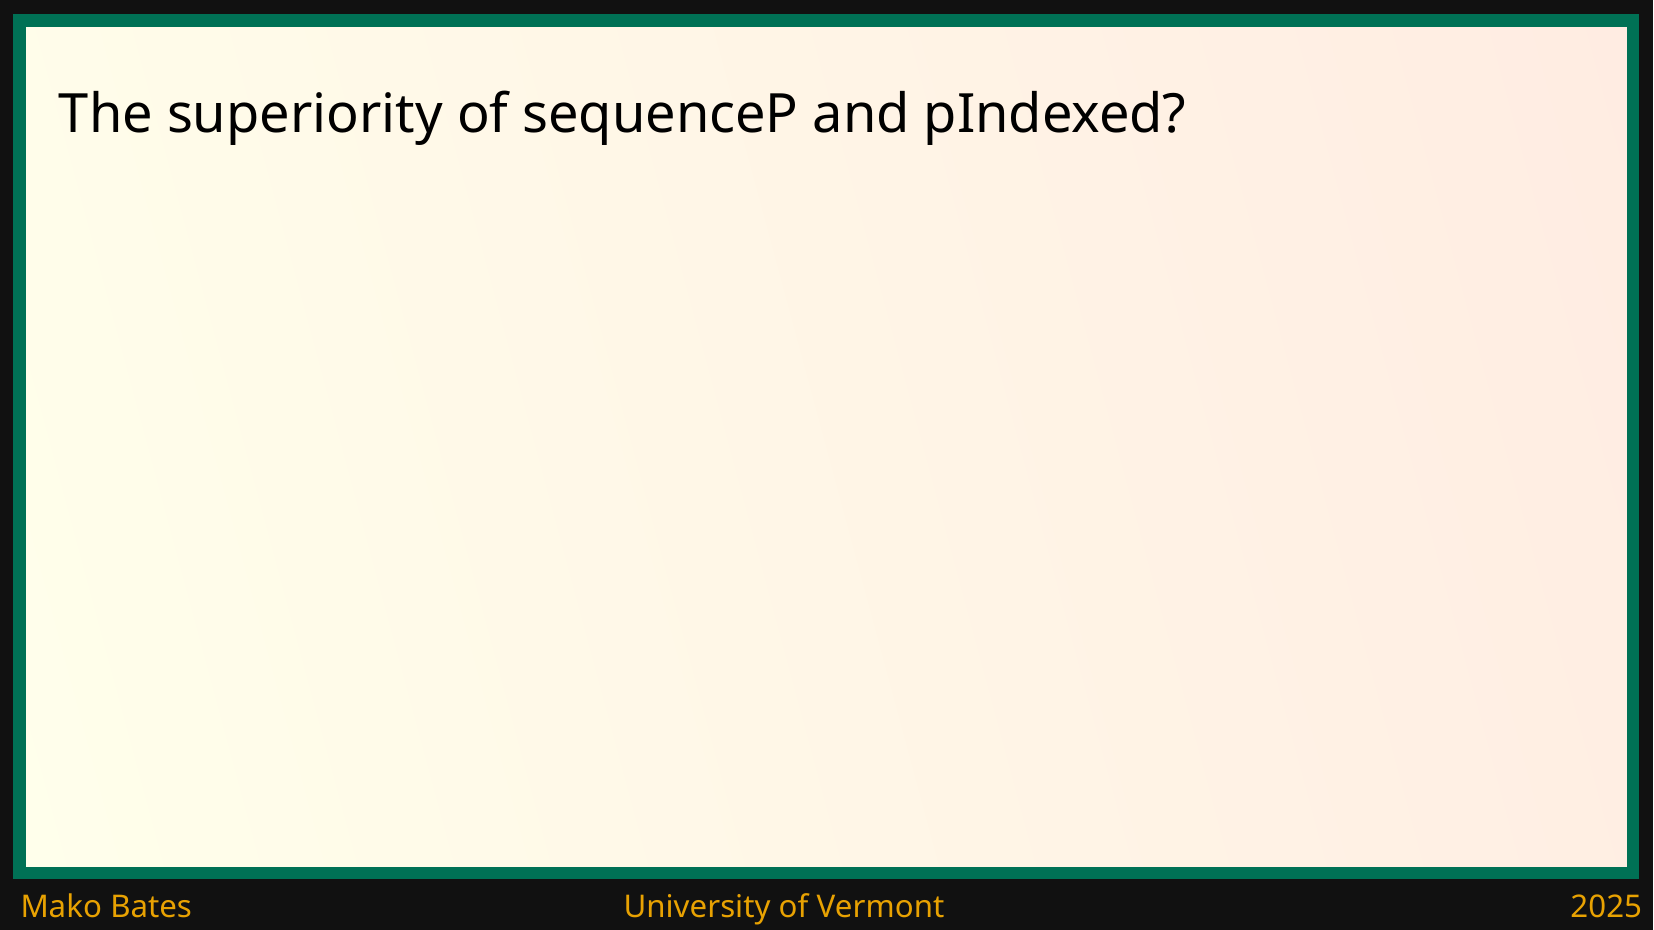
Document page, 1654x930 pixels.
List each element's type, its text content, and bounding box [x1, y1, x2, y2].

title The superiority of sequenceP and pIndexed? [58, 60, 1593, 163]
